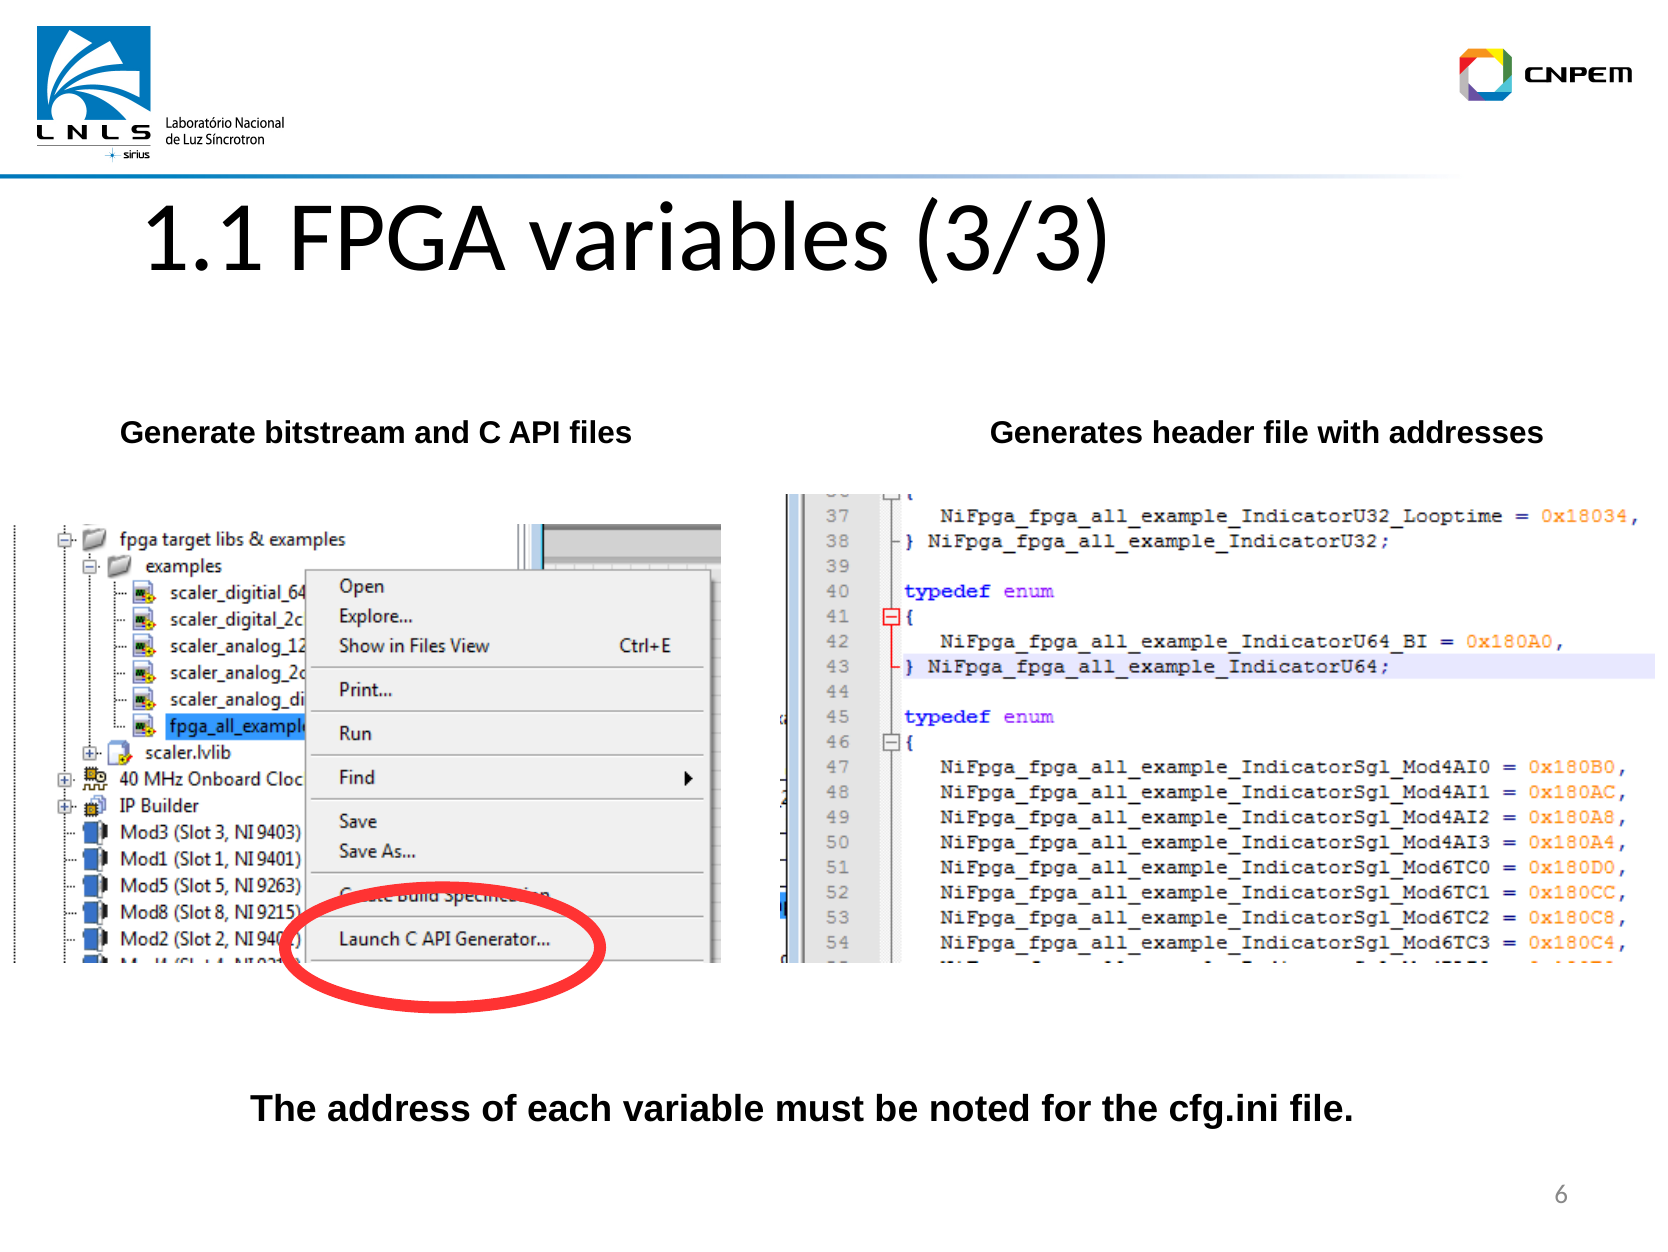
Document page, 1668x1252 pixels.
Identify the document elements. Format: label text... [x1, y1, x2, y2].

text_box Generate bitstream and C API files [105, 405, 648, 481]
text_box The address of each variable must be noted for the cfg.ini file. [235, 1080, 1391, 1179]
picture [0, 0, 1668, 1251]
text_box 1.1 FPGA variables (3/3) [139, 145, 1580, 346]
text_box Generates header file with addresses [975, 404, 1560, 481]
